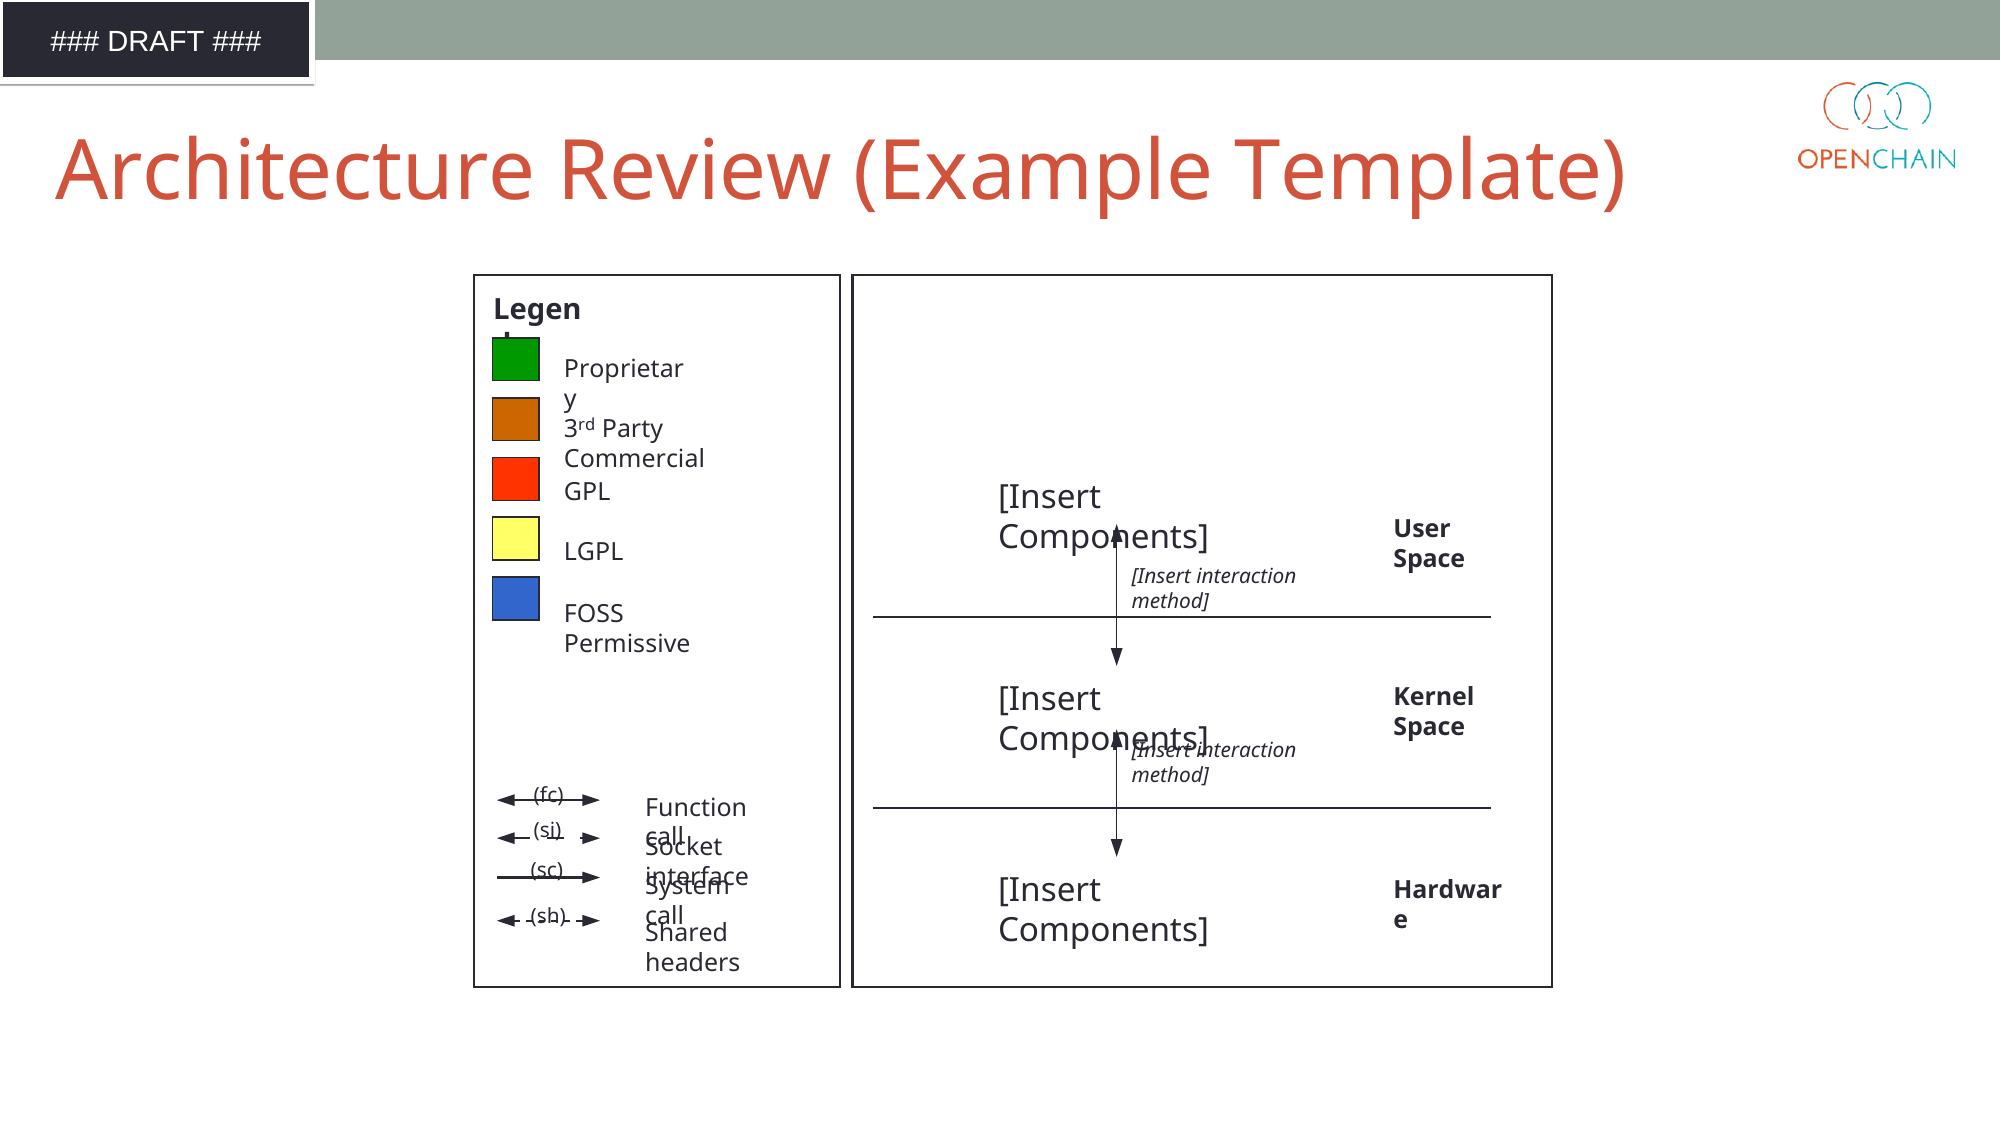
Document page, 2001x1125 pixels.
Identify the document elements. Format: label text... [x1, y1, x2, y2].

text_box [Insert interaction method] [1116, 554, 1389, 596]
text_box [493, 338, 539, 381]
text_box 3rd Party Commercial [548, 405, 816, 451]
text_box (fc) [518, 774, 582, 815]
text_box FOSS Permissive [548, 589, 771, 636]
text_box Kernel Space [1553, 672, 1559, 718]
text_box Proprietary [548, 345, 703, 391]
text_box System call [630, 862, 790, 908]
text_box [Insert Components] [983, 468, 1318, 524]
text_box [493, 517, 539, 560]
text_box [493, 577, 539, 620]
text_box Kernel Space [1378, 672, 1551, 718]
text_box Architecture Review (Example Template) [40, 84, 1841, 248]
text_box (sh) [515, 895, 583, 936]
text_box Legend [478, 282, 607, 333]
text_box Hardware [1378, 866, 1519, 912]
text_box (sc) [515, 848, 583, 890]
text_box [Insert Components] [983, 860, 1318, 917]
text_box Shared headers [630, 908, 836, 955]
text_box Function call [630, 783, 804, 822]
text_box User Space [1378, 505, 1538, 551]
text_box (si) [518, 808, 580, 848]
text_box [493, 458, 539, 500]
text_box [493, 398, 539, 440]
text_box [Insert Components] [983, 669, 1318, 726]
text_box GPL [548, 468, 627, 514]
text_box LGPL [548, 528, 640, 574]
text_box [Insert interaction method] [1116, 729, 1389, 770]
text_box Socket interface [630, 822, 843, 869]
